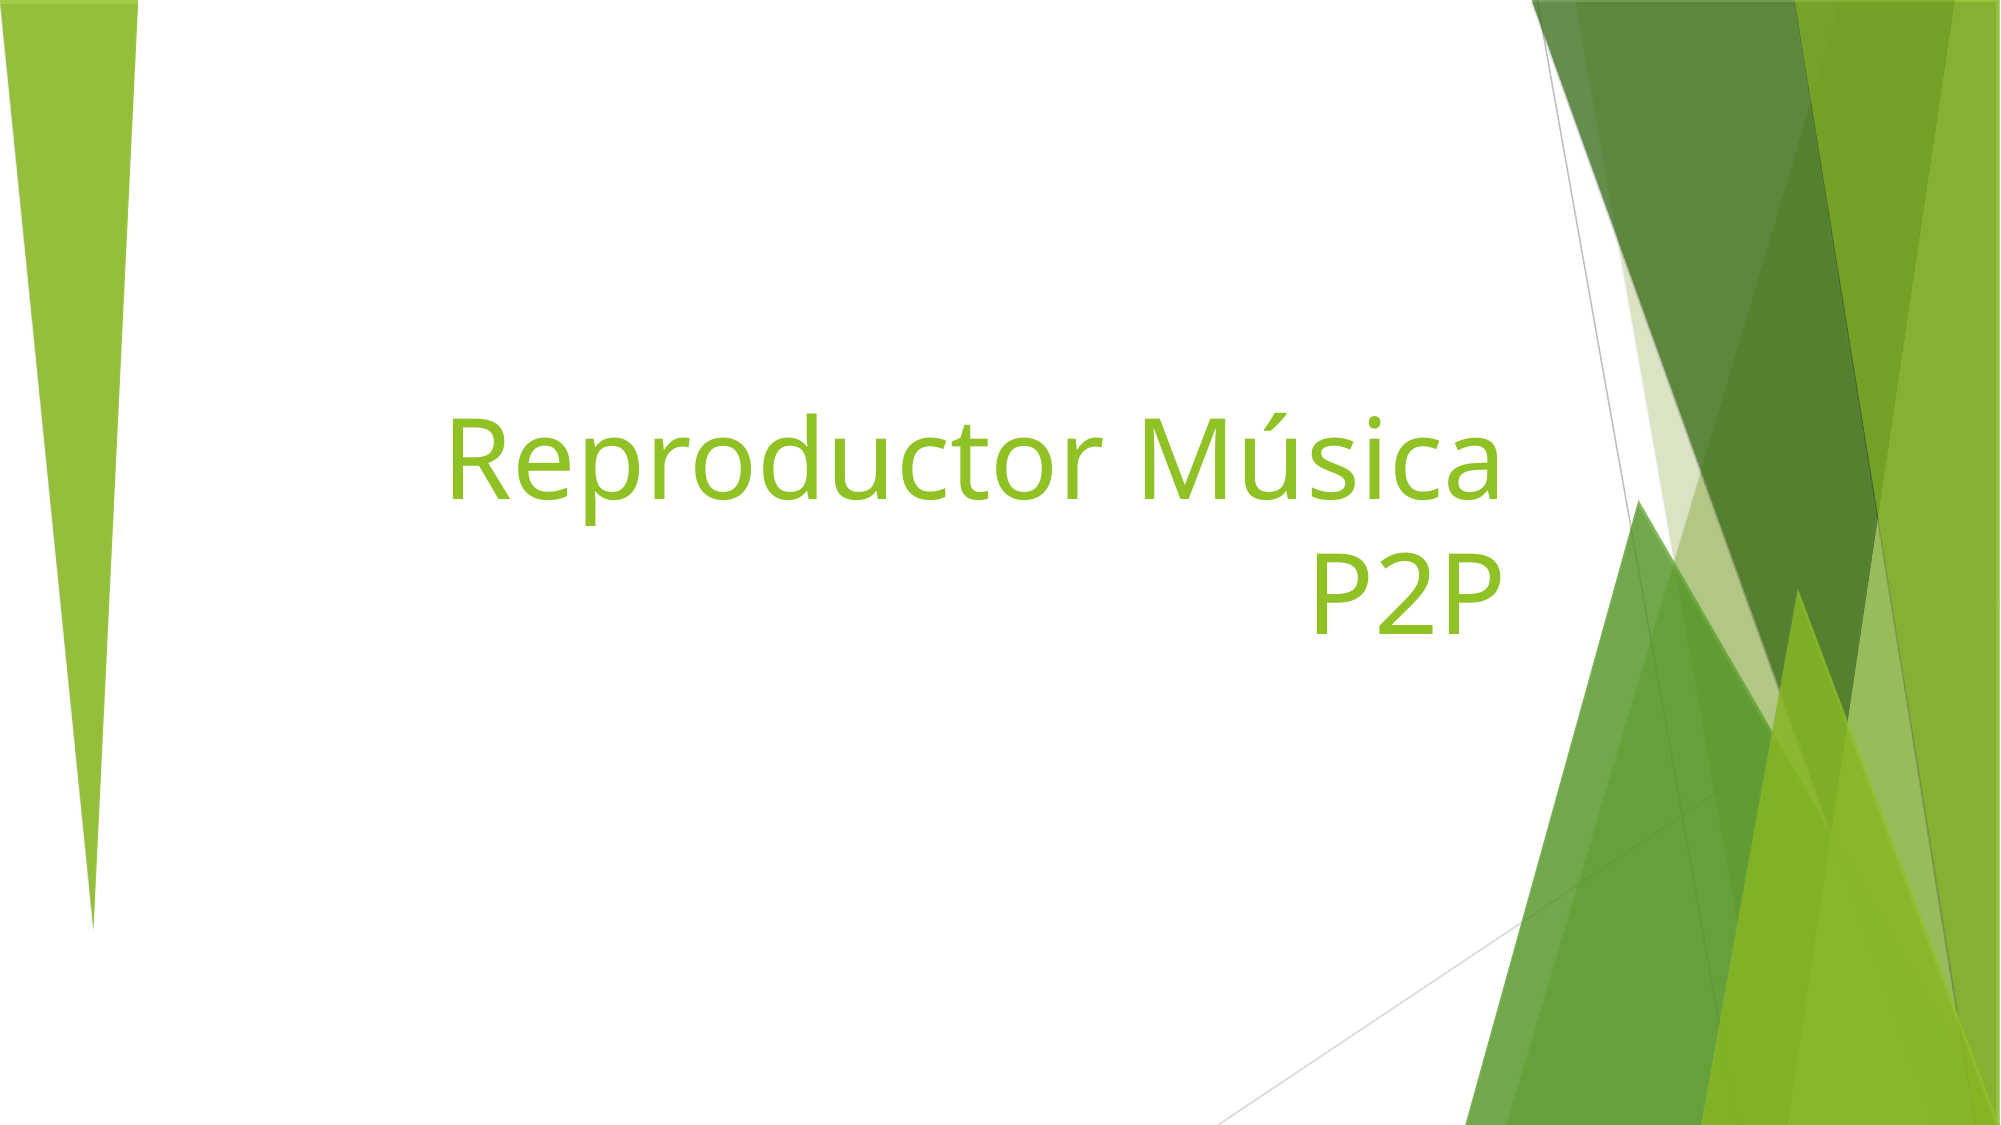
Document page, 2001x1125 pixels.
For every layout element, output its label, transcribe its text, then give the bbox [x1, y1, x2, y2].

title Reproductor Música P2P [247, 394, 1522, 665]
